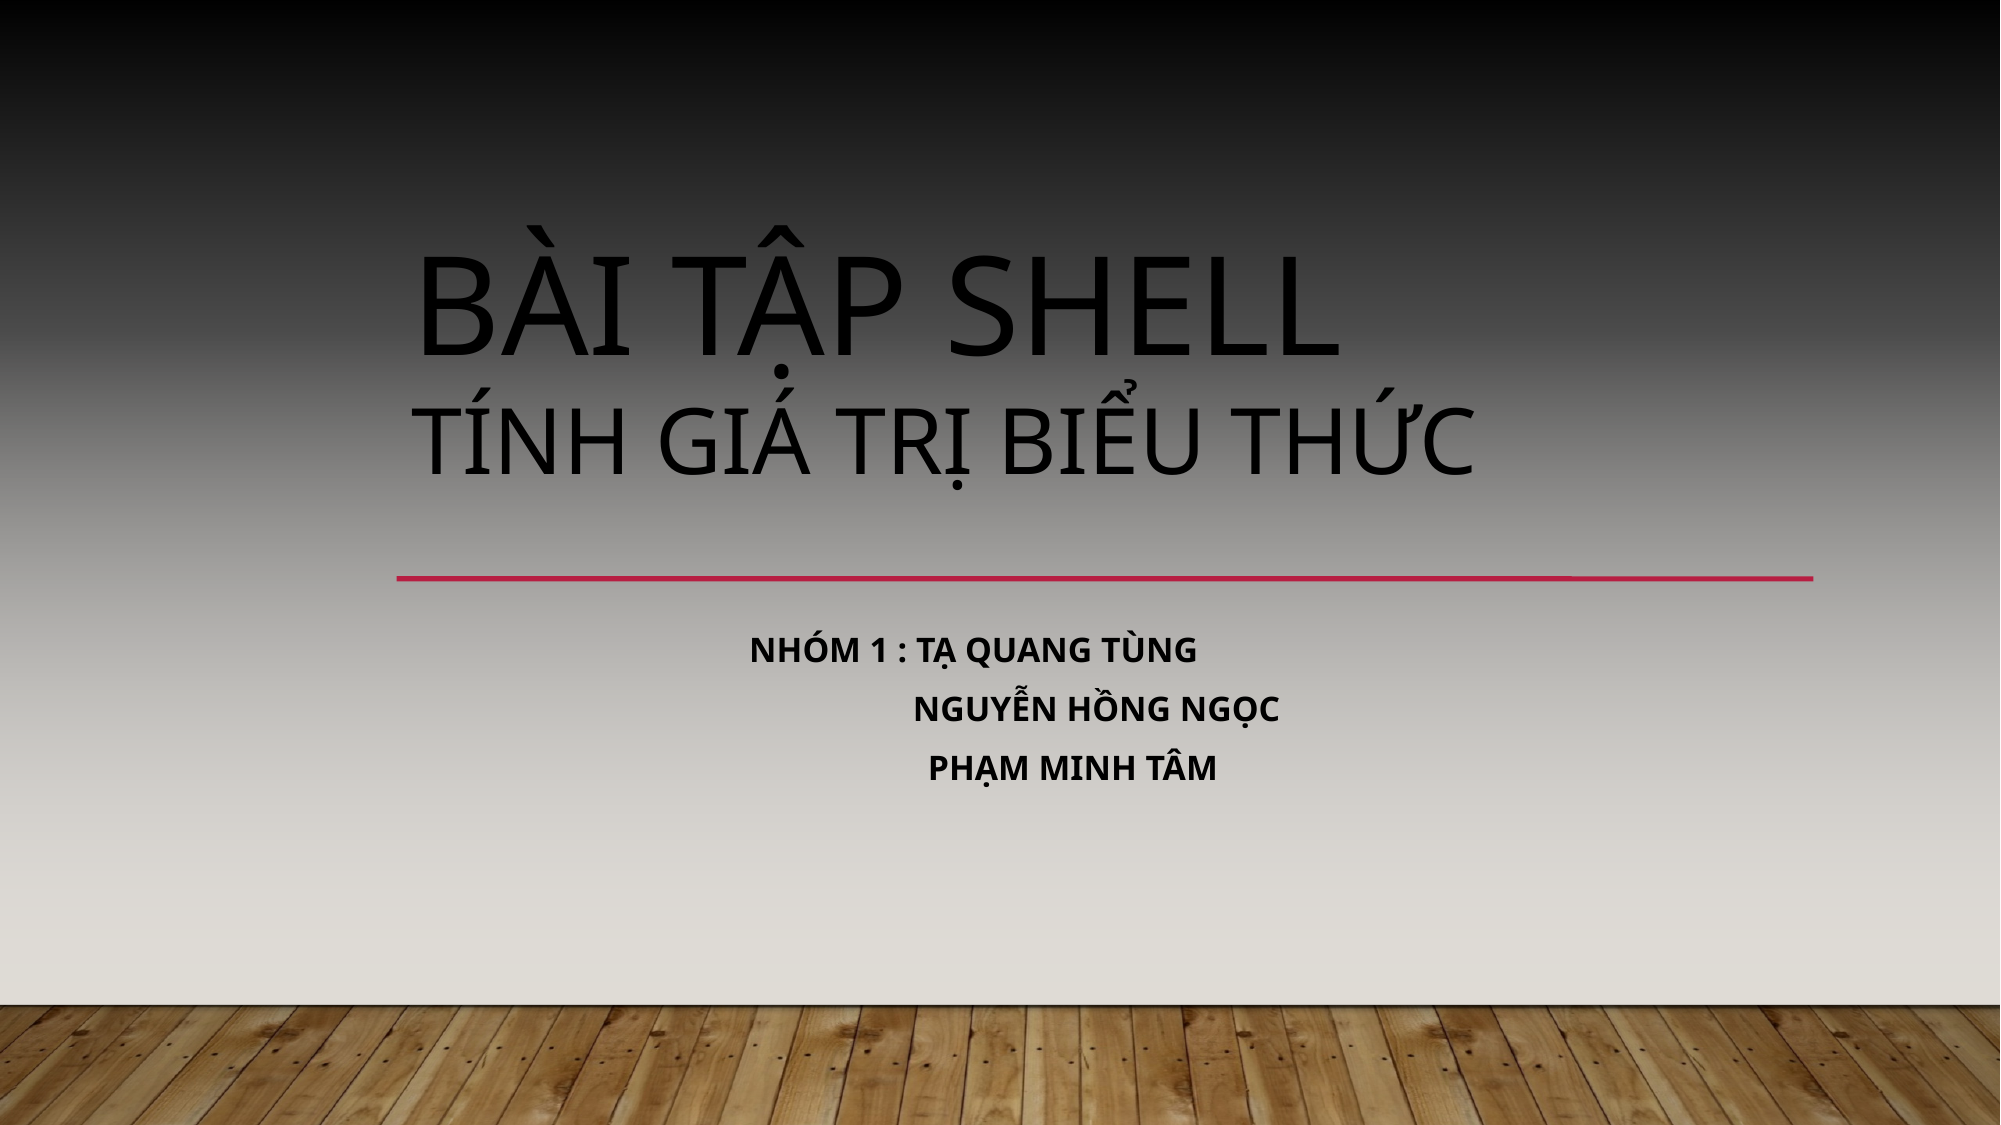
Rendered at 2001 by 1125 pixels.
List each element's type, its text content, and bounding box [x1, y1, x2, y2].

subtitle Nhóm 1 : Tạ quang tùng Nguyễn hồng ngọc phạm minh tâm [396, 613, 1814, 804]
title Bài Tập shell tính giá trị biểu thức [396, 75, 1814, 493]
picture [0, 1005, 2000, 1125]
